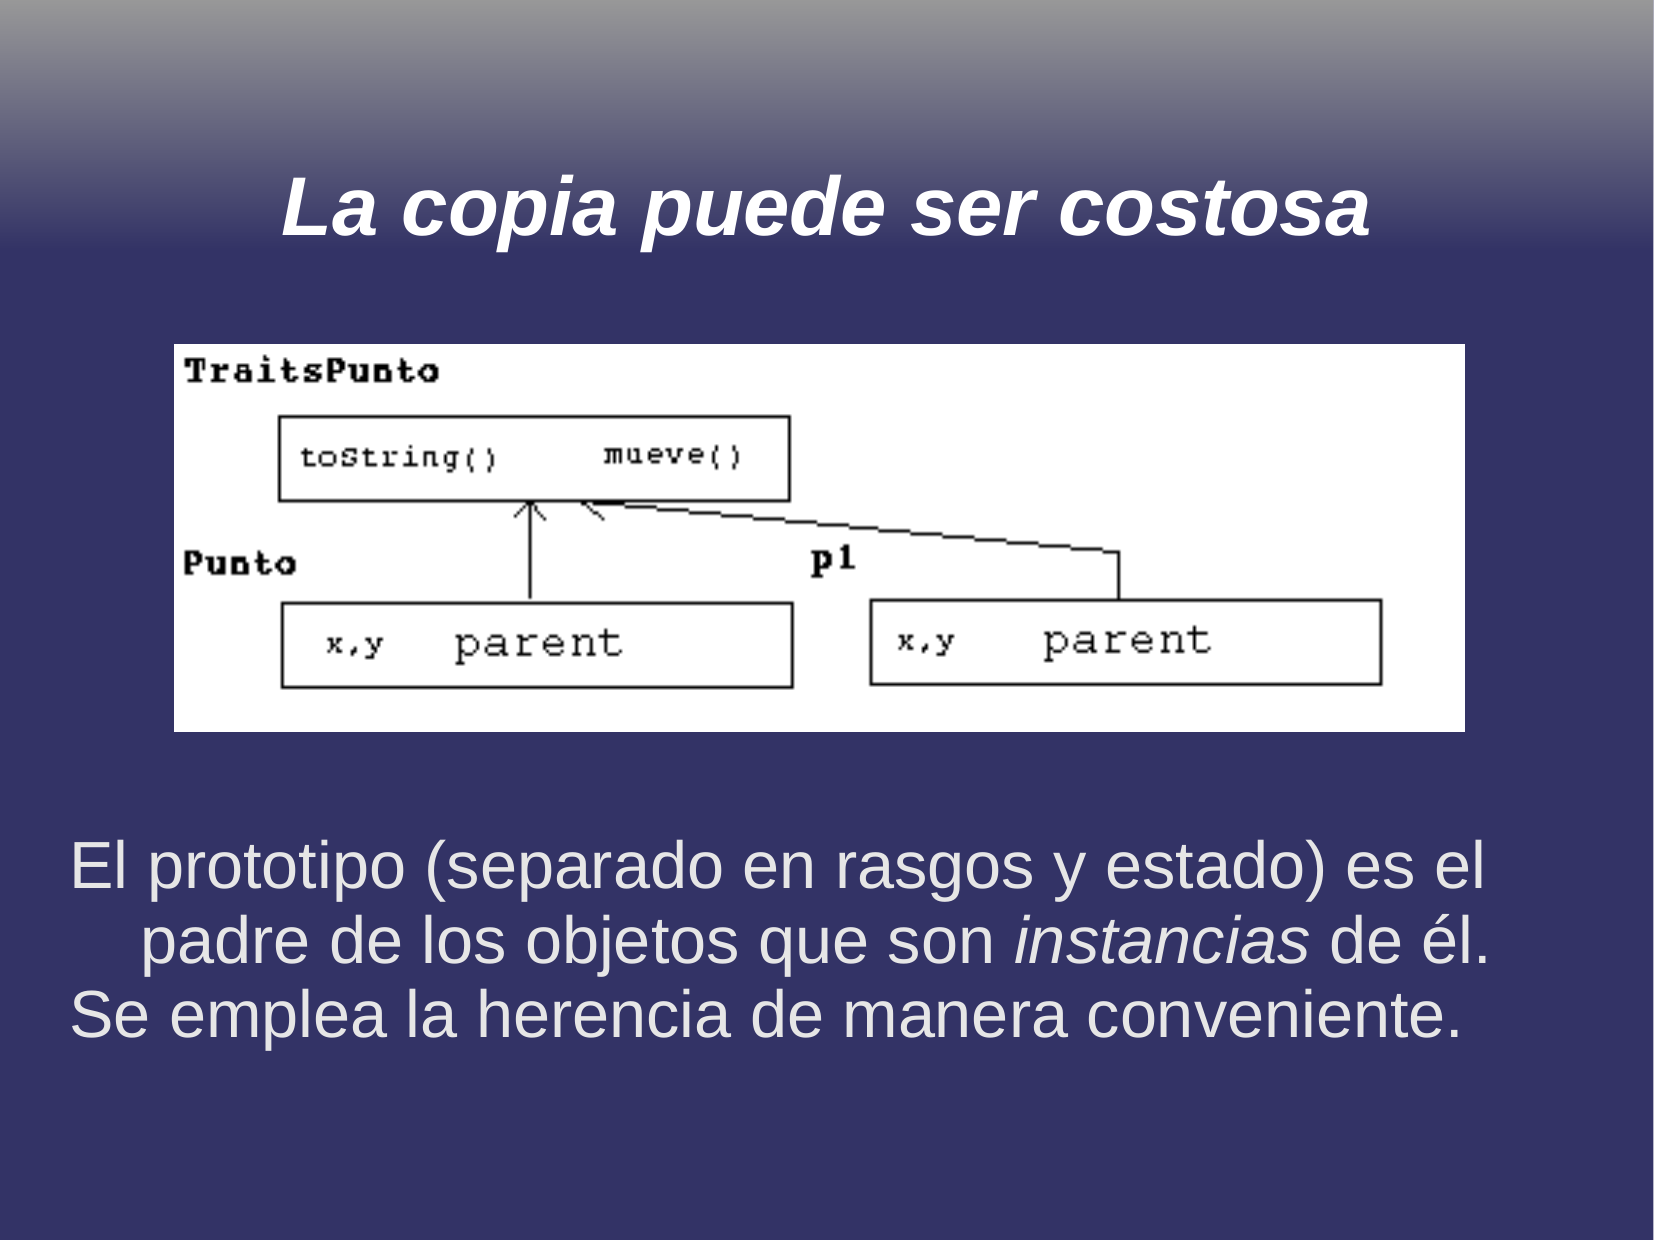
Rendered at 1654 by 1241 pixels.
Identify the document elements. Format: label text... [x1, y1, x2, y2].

picture [174, 344, 1465, 733]
title La copia puede ser costosa [121, 102, 1534, 311]
list El prototipo (separado en rasgos y estado) es el padre de los objetos que son instancias de él. Se emplea la herencia de manera conveniente. [57, 828, 1583, 1115]
